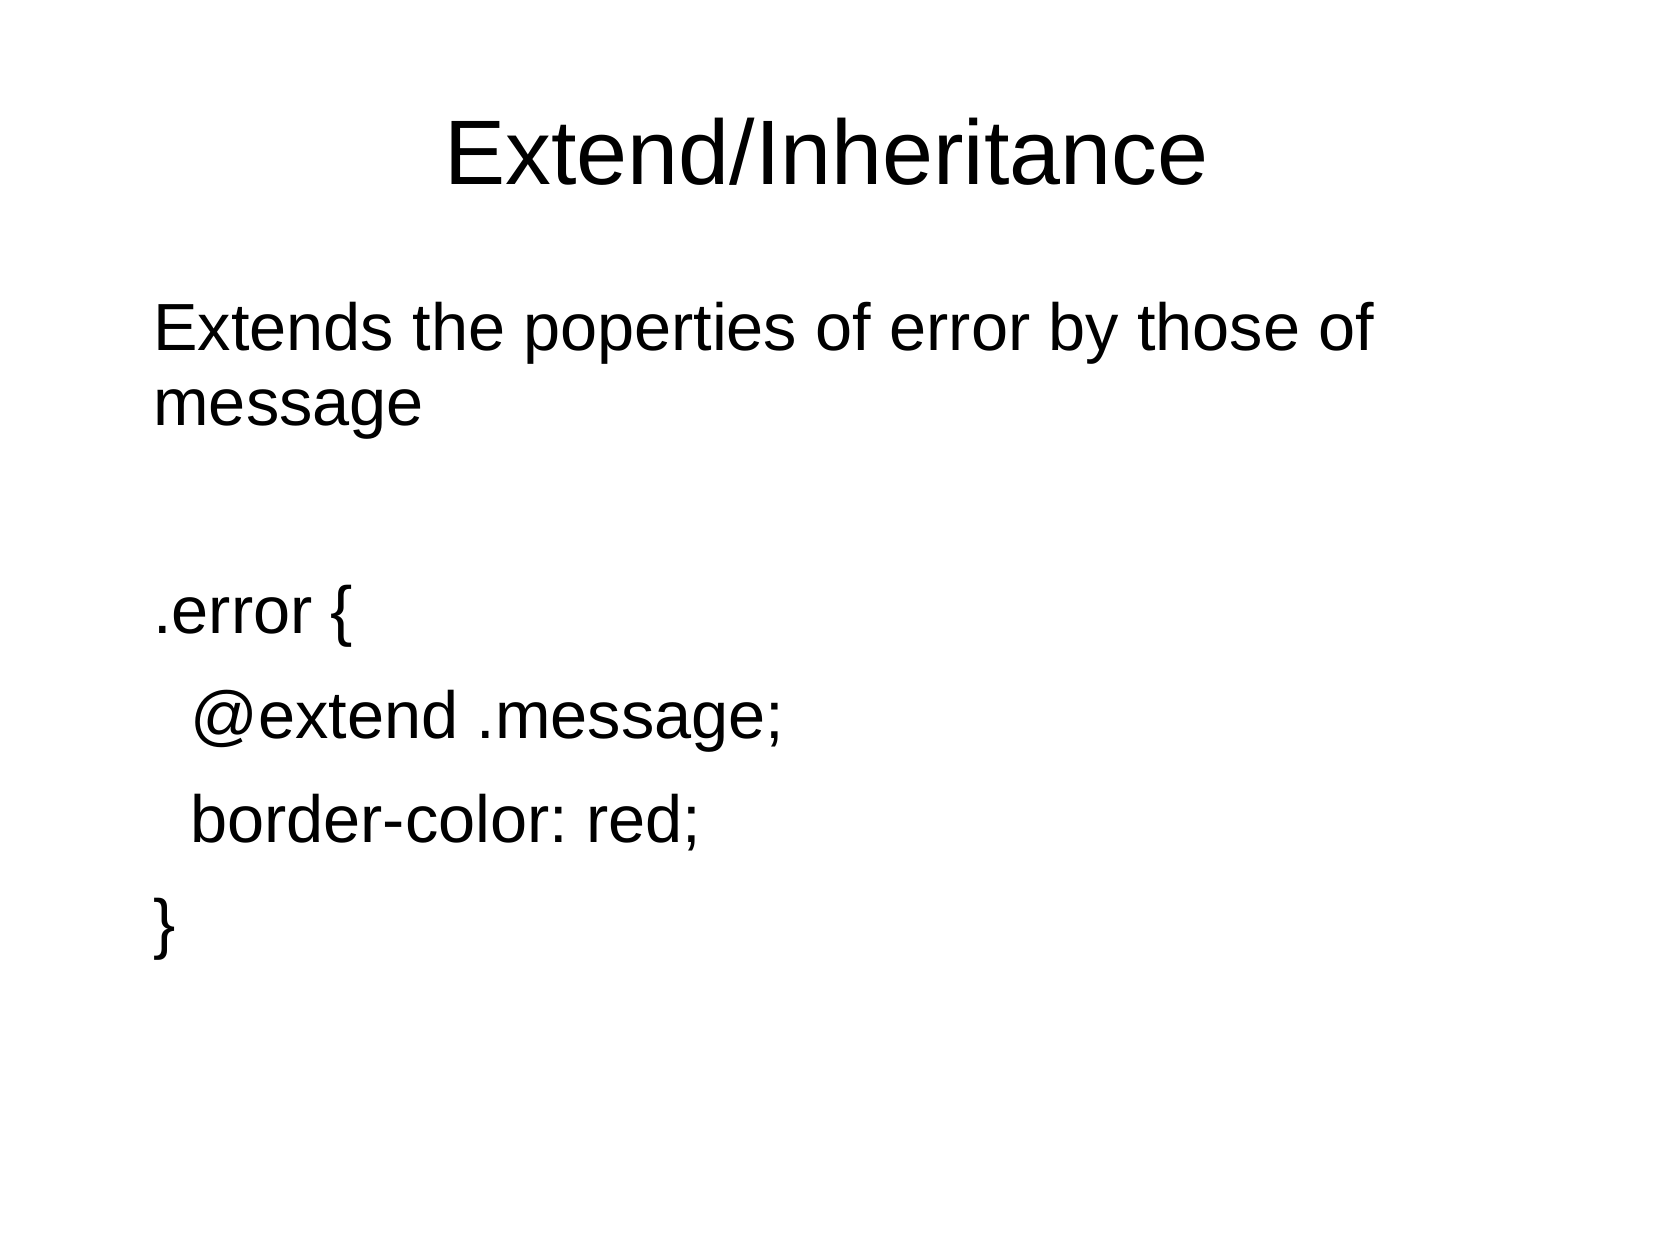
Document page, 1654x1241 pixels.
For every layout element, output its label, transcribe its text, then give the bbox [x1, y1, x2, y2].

title Extend/Inheritance [82, 49, 1571, 257]
list Extends the poperties of error by those of message .error { @extend .message; border-color: red; } [82, 290, 1571, 1010]
